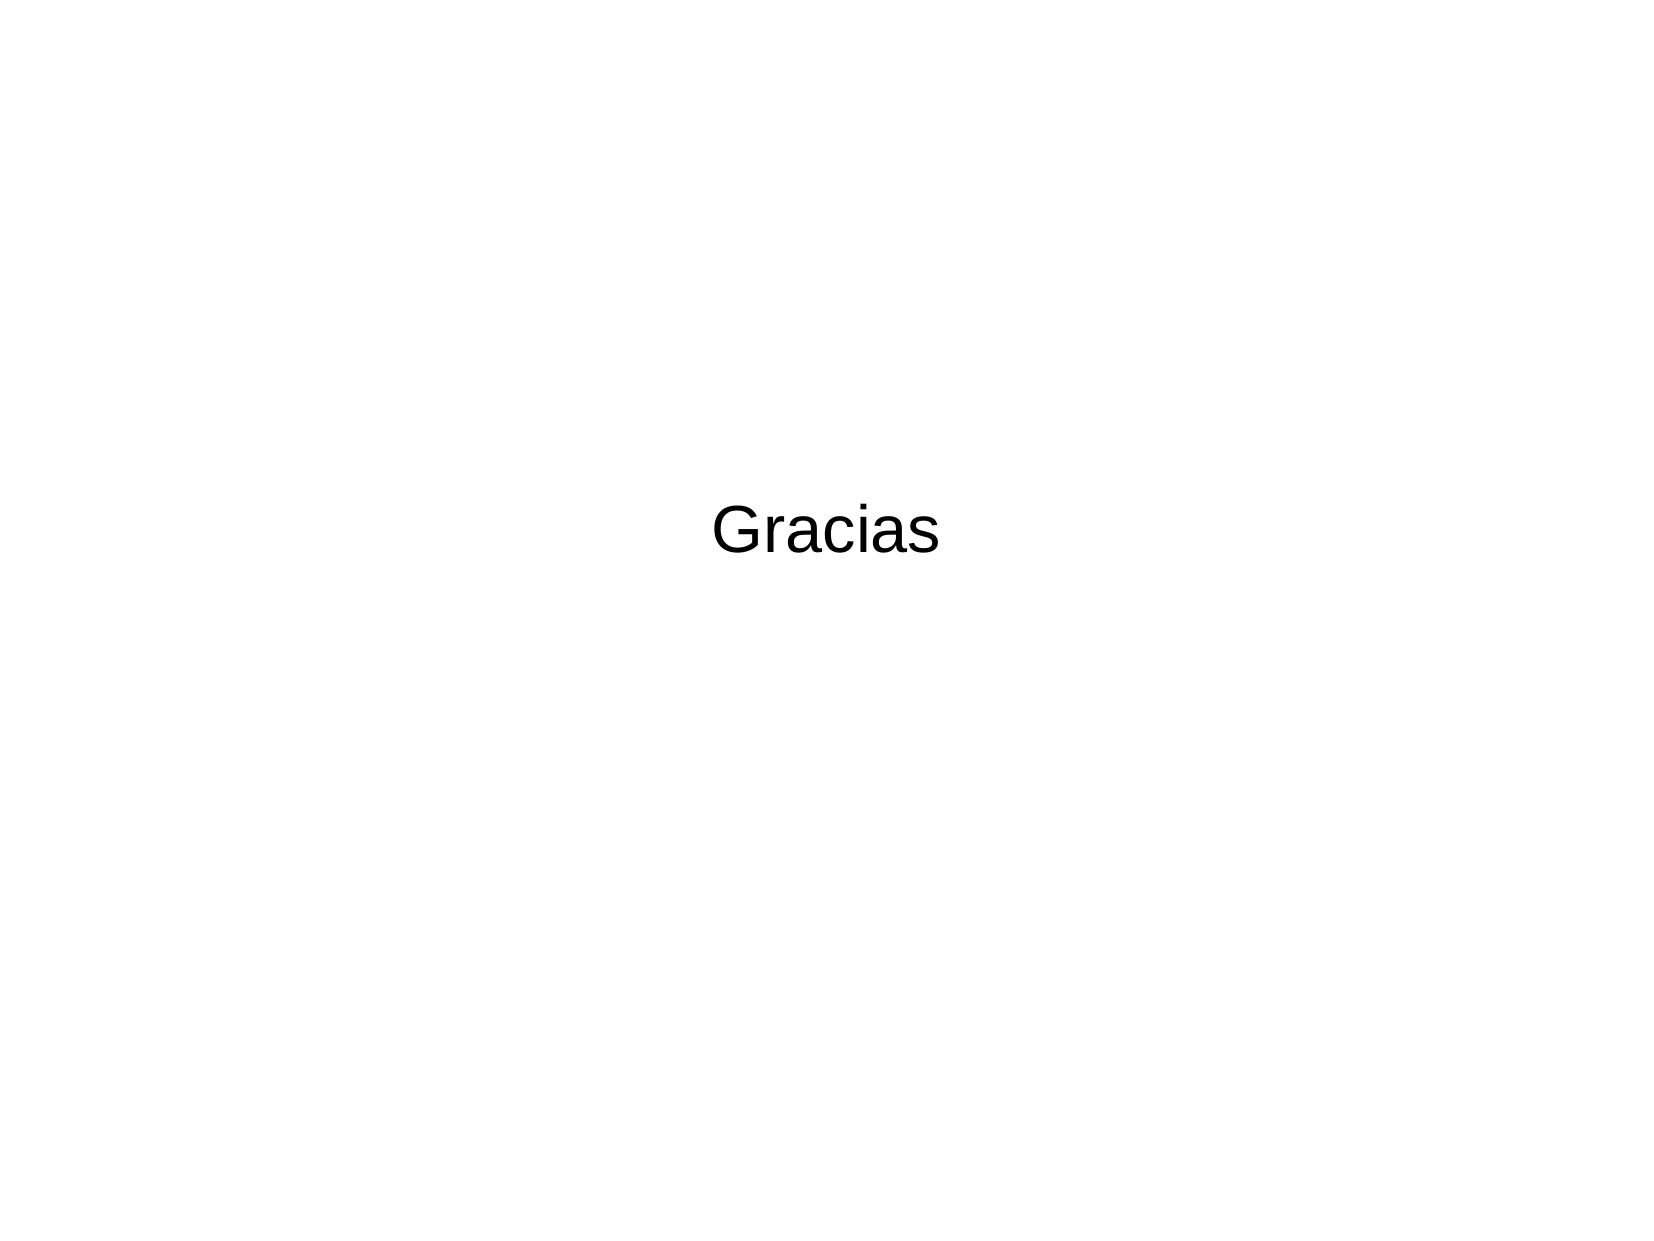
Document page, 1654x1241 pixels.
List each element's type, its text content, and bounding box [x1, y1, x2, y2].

subtitle Gracias [82, 49, 1571, 1010]
